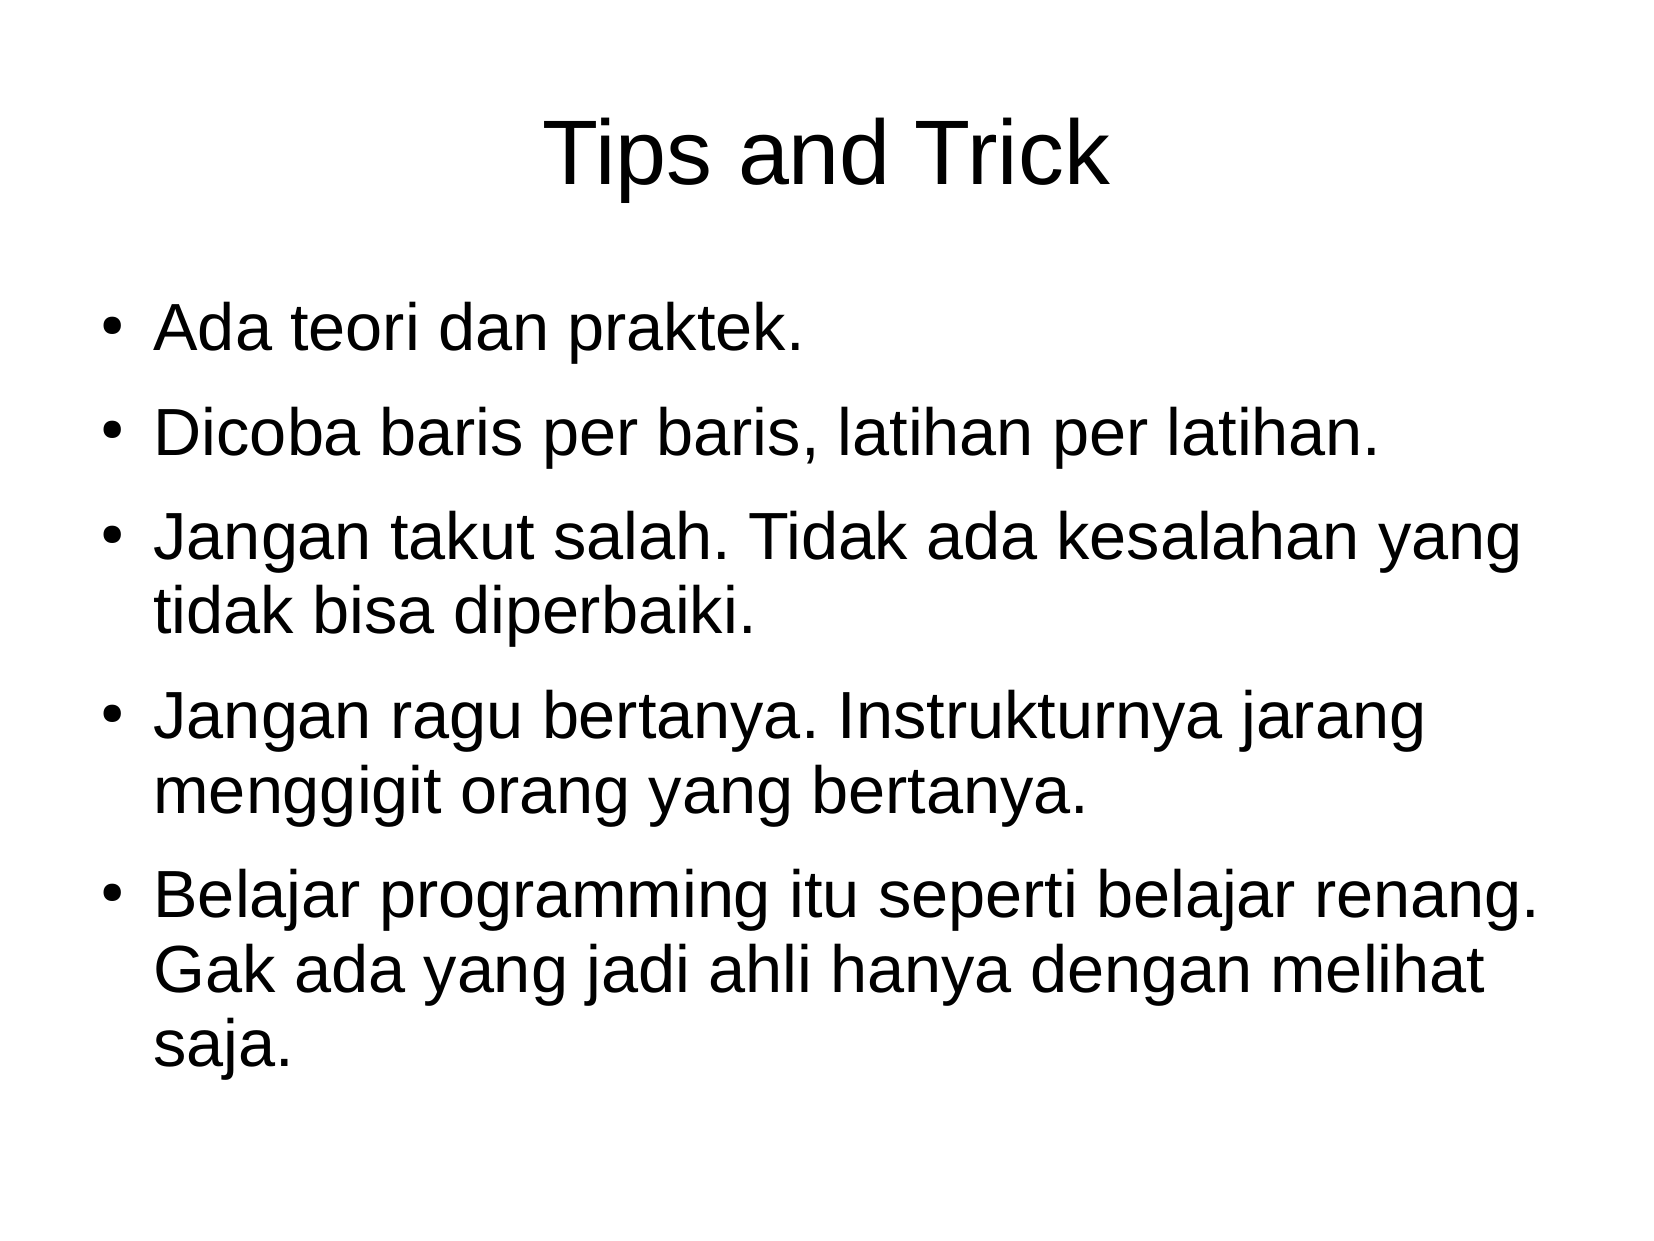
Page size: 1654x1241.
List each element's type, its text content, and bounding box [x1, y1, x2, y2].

list Ada teori dan praktek. Dicoba baris per baris, latihan per latihan. Jangan takut salah. Tidak ada kesalahan yang tidak bisa diperbaiki. Jangan ragu bertanya. Instrukturnya jarang menggigit orang yang bertanya. Belajar programming itu seperti belajar renang. Gak ada yang jadi ahli hanya dengan melihat saja. [82, 290, 1571, 1126]
title Tips and Trick [82, 49, 1571, 257]
